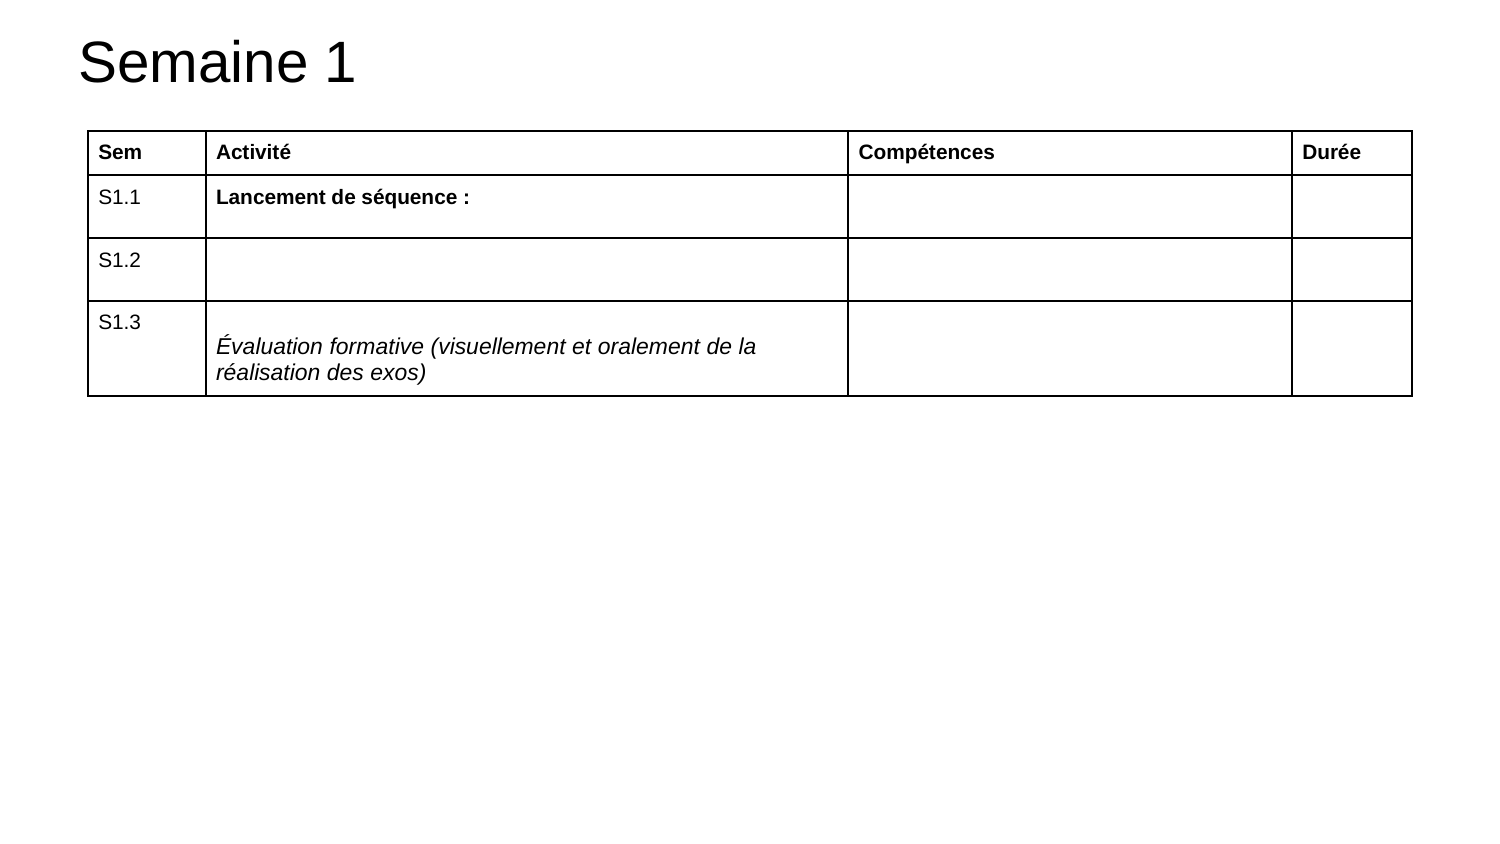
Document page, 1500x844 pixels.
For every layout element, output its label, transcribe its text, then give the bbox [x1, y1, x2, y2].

table_header Compétences [849, 132, 1291, 174]
table_cell [849, 239, 1291, 300]
title Semaine 1 [63, 15, 1437, 128]
table_cell [1293, 176, 1411, 237]
table_cell [1293, 302, 1411, 395]
table_cell S1.1 [89, 176, 205, 237]
table_cell S1.2 [89, 239, 205, 300]
table_cell S1.3 [89, 302, 205, 395]
table_header Activité [207, 132, 847, 174]
table_cell [849, 302, 1291, 395]
table_cell [849, 176, 1291, 237]
table_cell [1293, 239, 1411, 300]
table_cell Évaluation formative (visuellement et oralement de la réalisation des exos) [207, 302, 847, 395]
table_cell [207, 239, 847, 300]
table_header Durée [1293, 132, 1411, 174]
table_header Sem [89, 132, 205, 174]
table_cell Lancement de séquence : [207, 176, 847, 237]
